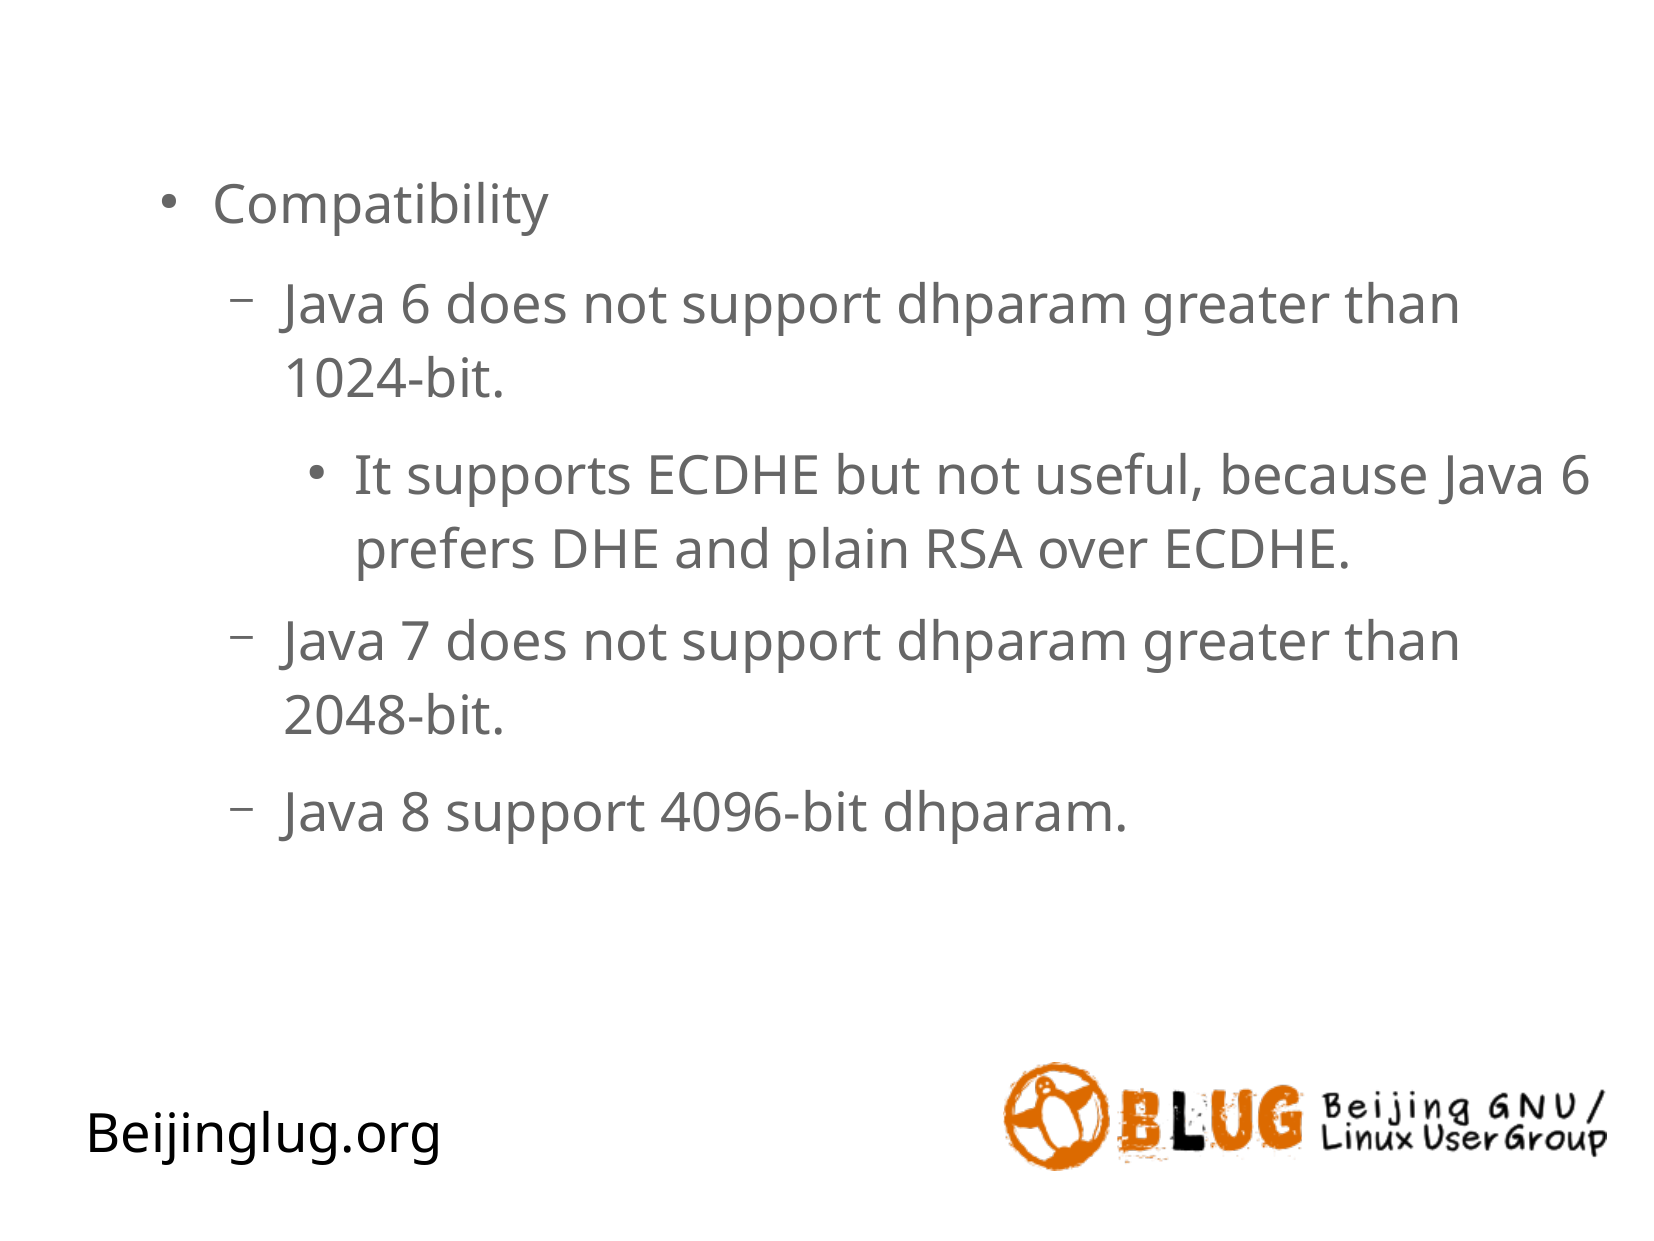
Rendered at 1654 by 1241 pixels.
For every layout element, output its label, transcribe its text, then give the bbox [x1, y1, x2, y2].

list Compatibility Java 6 does not support dhparam greater than 1024-bit. It supports ECDHE but not useful, because Java 6 prefers DHE and plain RSA over ECDHE. Java 7 does not support dhparam greater than 2048-bit. Java 8 support 4096-bit dhparam. [141, 165, 1615, 1107]
picture [1003, 1107, 1607, 1171]
